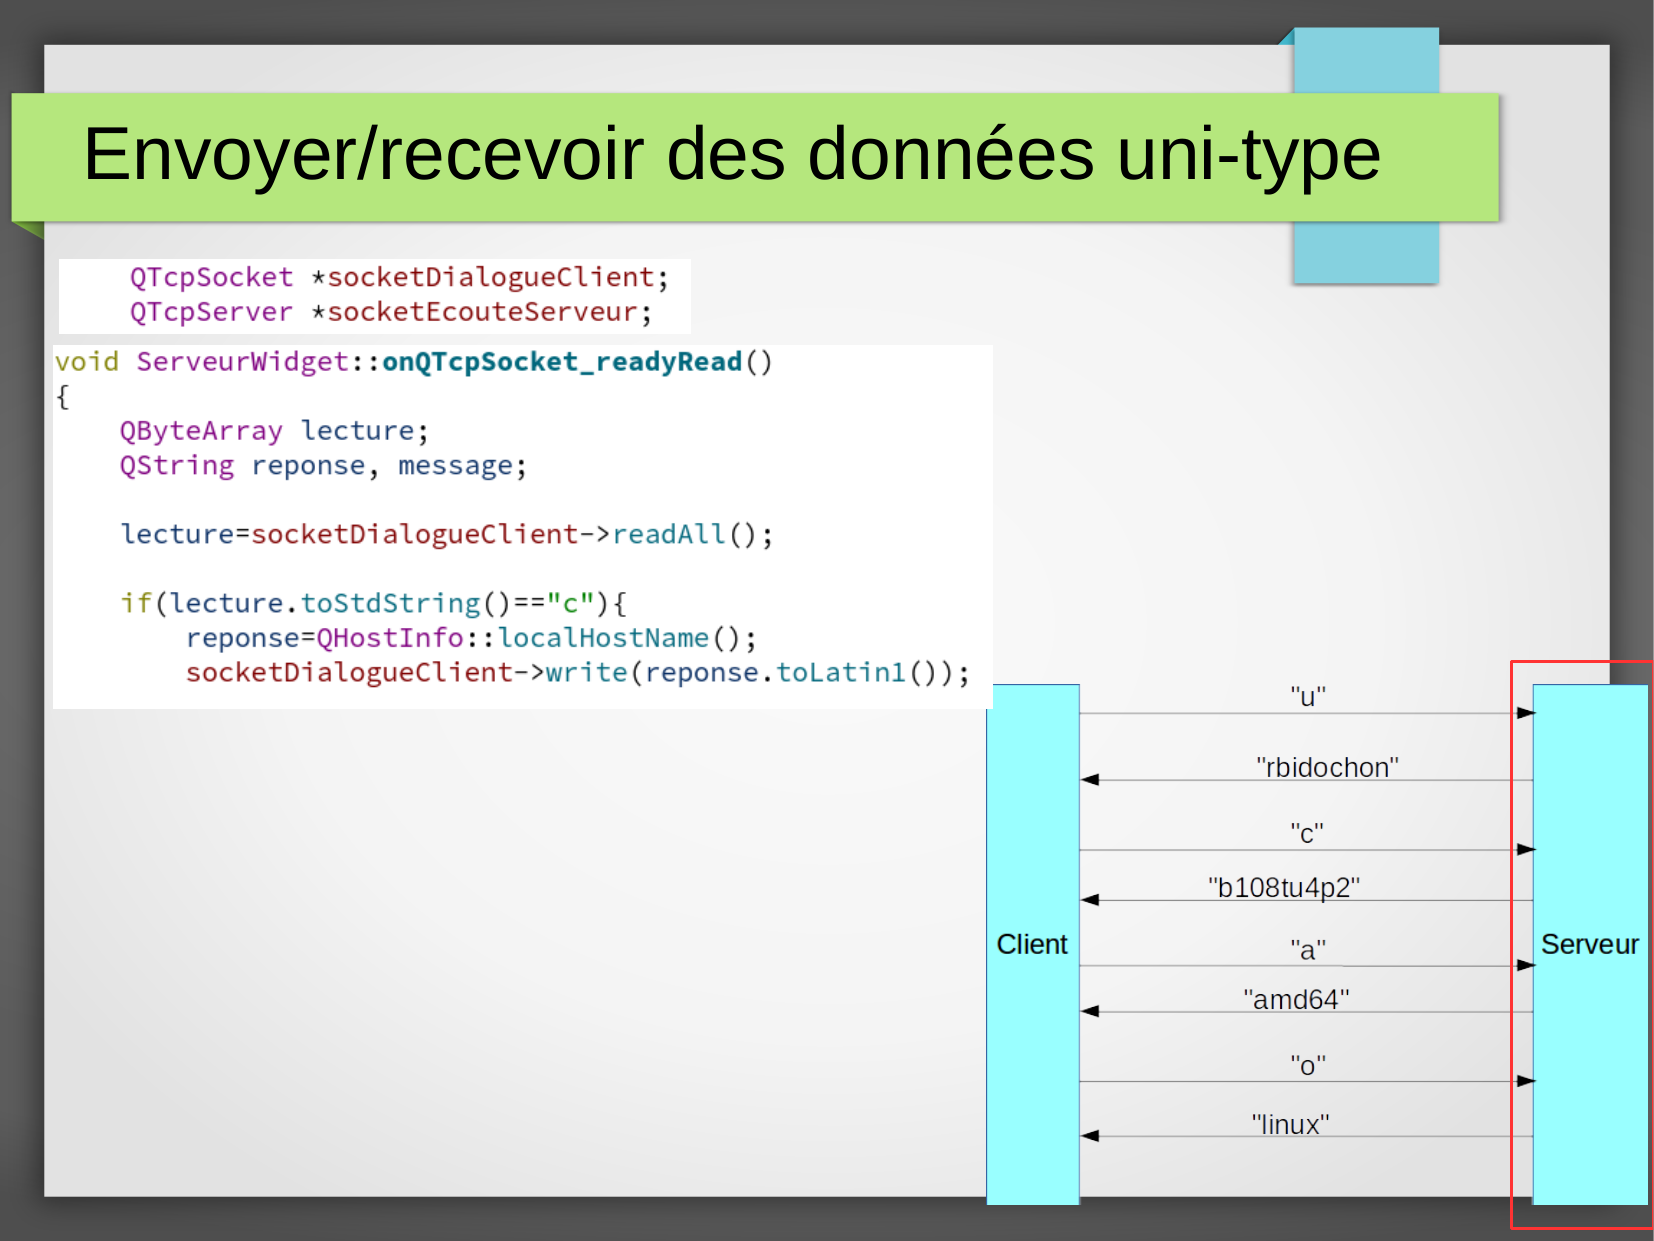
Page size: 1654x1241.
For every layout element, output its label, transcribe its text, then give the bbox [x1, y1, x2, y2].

title Envoyer/recevoir des données uni-type [82, 69, 1453, 238]
picture [1513, 663, 1652, 1227]
picture [0, 0, 1654, 1241]
